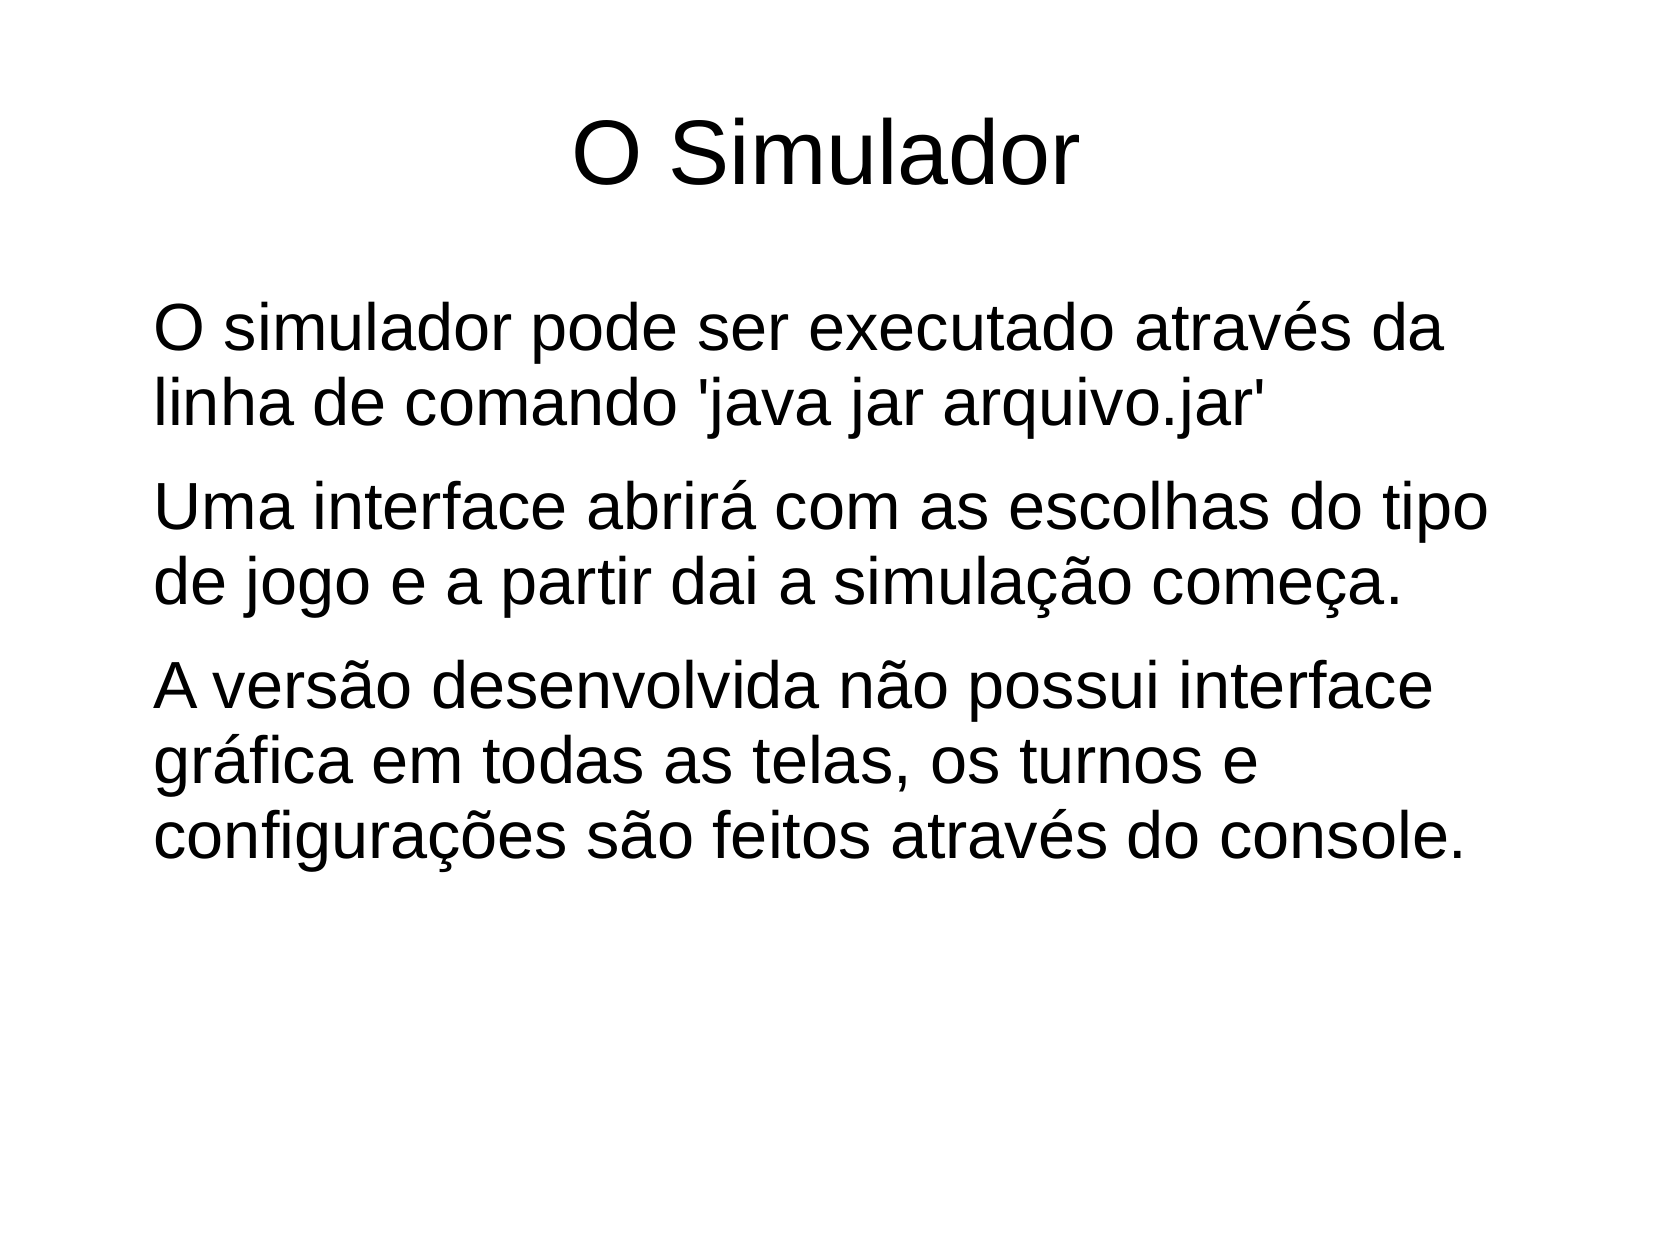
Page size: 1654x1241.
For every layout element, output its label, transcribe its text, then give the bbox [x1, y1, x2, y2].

list O simulador pode ser executado através da linha de comando 'java jar arquivo.jar' Uma interface abrirá com as escolhas do tipo de jogo e a partir dai a simulação começa. A versão desenvolvida não possui interface gráfica em todas as telas, os turnos e configurações são feitos através do console. [82, 290, 1571, 1010]
title O Simulador [82, 49, 1571, 257]
